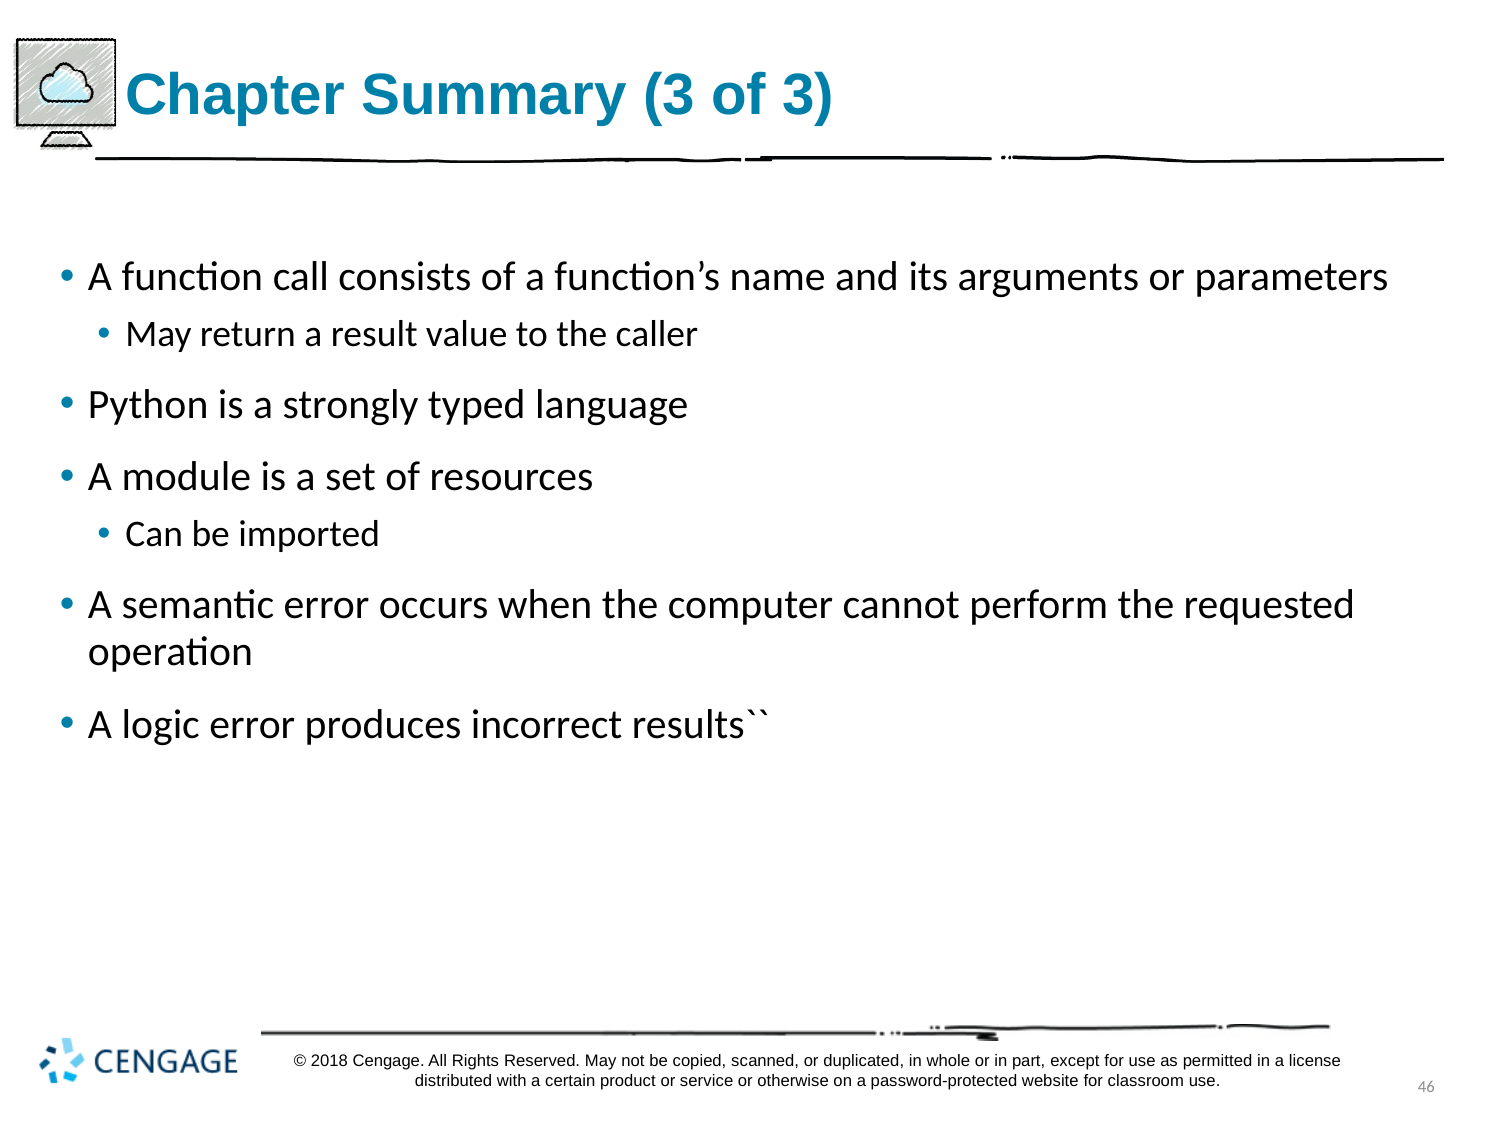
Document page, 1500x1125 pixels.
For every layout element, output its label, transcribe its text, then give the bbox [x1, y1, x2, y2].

footer © 2018 Cengage. All Rights Reserved. May not be copied, scanned, or duplicated, in whole or in part, except for use as permitted in a license distributed with a certain product or service or otherwise on a password-protected website for classroom use. [262, 1050, 1375, 1091]
picture [261, 1024, 1331, 1041]
picture [13, 36, 117, 151]
title Chapter Summary (3 of 3) [125, 55, 1442, 127]
picture [19, 1024, 250, 1096]
picture [154, 155, 1444, 163]
list A function call consists of a function’s name and its arguments or parameters May return a result value to the caller Python is a strongly typed language A module is a set of resources Can be imported A semantic error occurs when the computer cannot perform the requested operation A logic error produces incorrect results`` [59, 252, 1441, 753]
